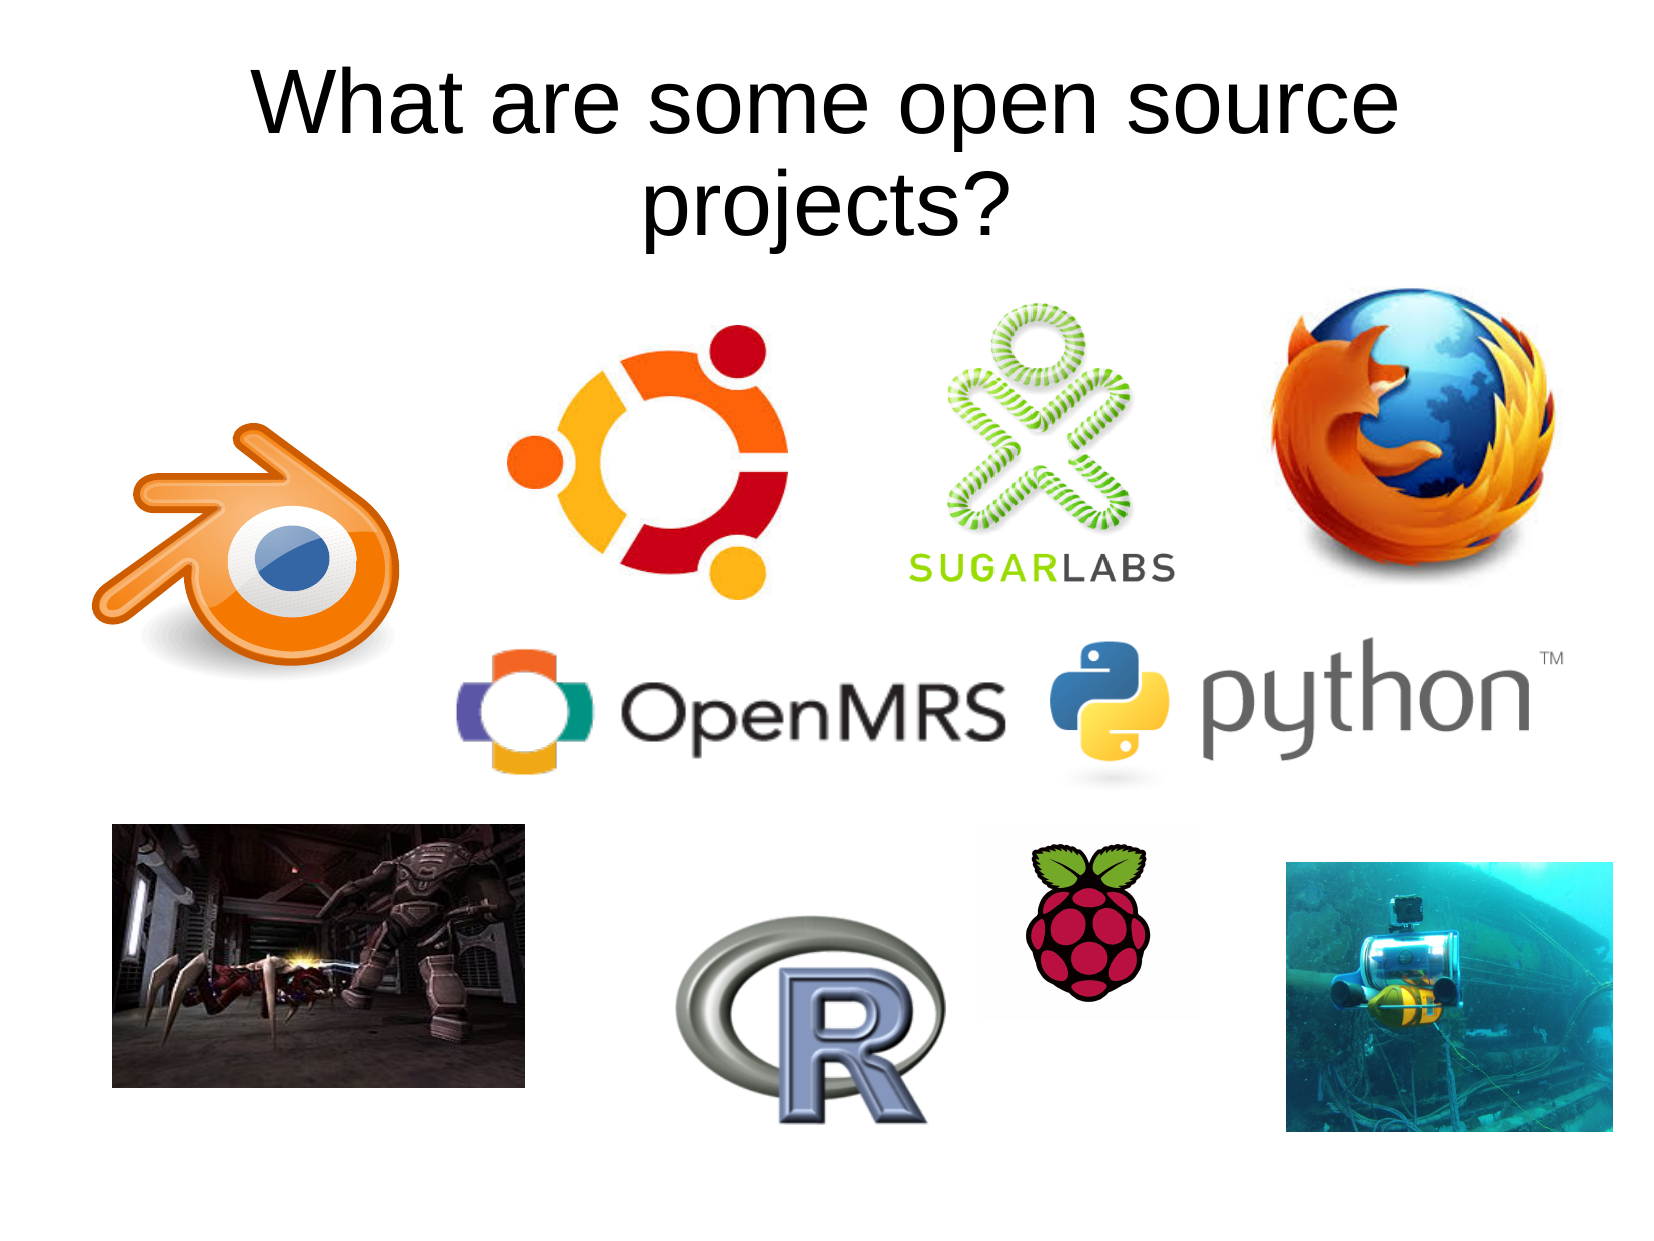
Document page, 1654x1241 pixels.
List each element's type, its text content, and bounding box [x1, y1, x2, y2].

picture [900, 299, 1185, 585]
picture [1286, 862, 1613, 1132]
picture [75, 391, 408, 713]
picture [112, 824, 525, 1088]
title What are some open source projects? [82, 49, 1571, 257]
picture [507, 325, 788, 601]
picture [675, 915, 946, 1126]
picture [450, 262, 1613, 1020]
